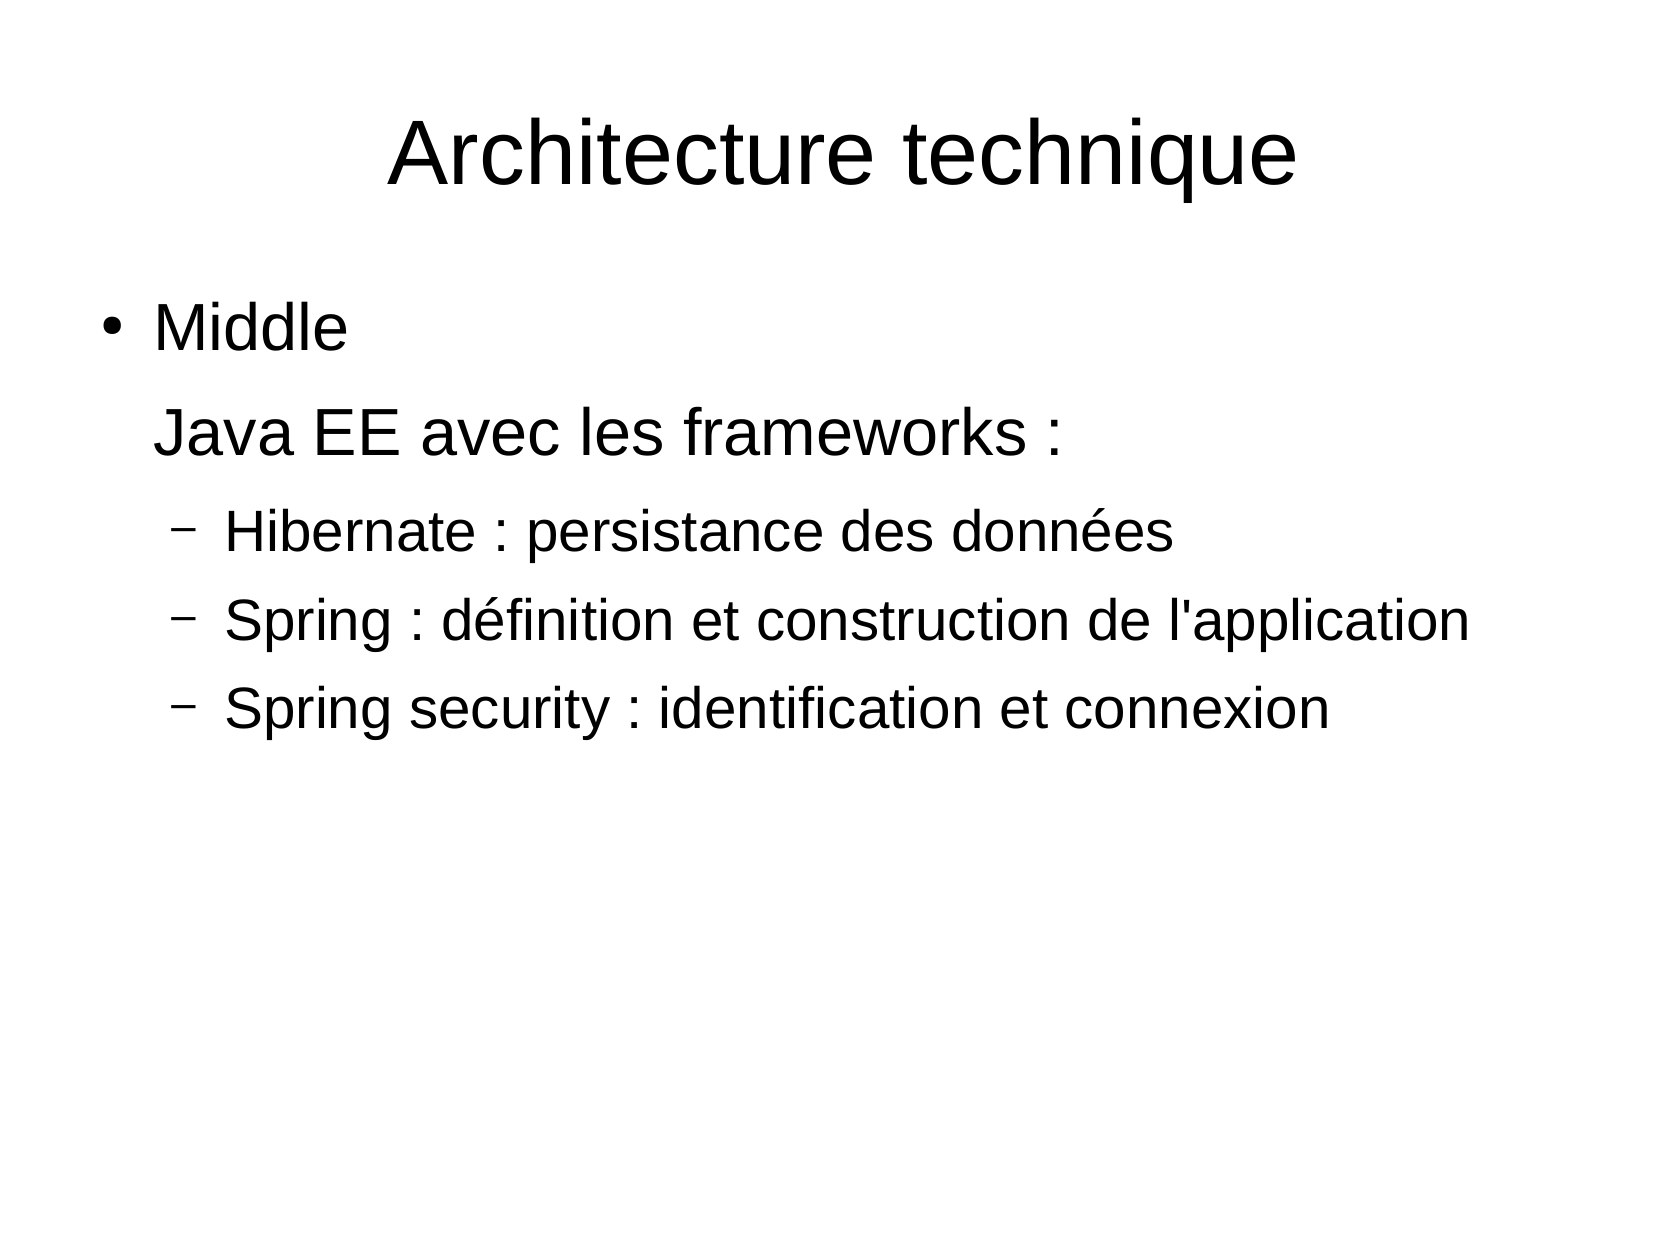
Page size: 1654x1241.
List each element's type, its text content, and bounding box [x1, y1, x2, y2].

title Architecture technique [82, 49, 1571, 257]
list Middle Java EE avec les frameworks : Hibernate : persistance des données Spring : définition et construction de l'application Spring security : identification et connexion [82, 290, 1571, 1010]
